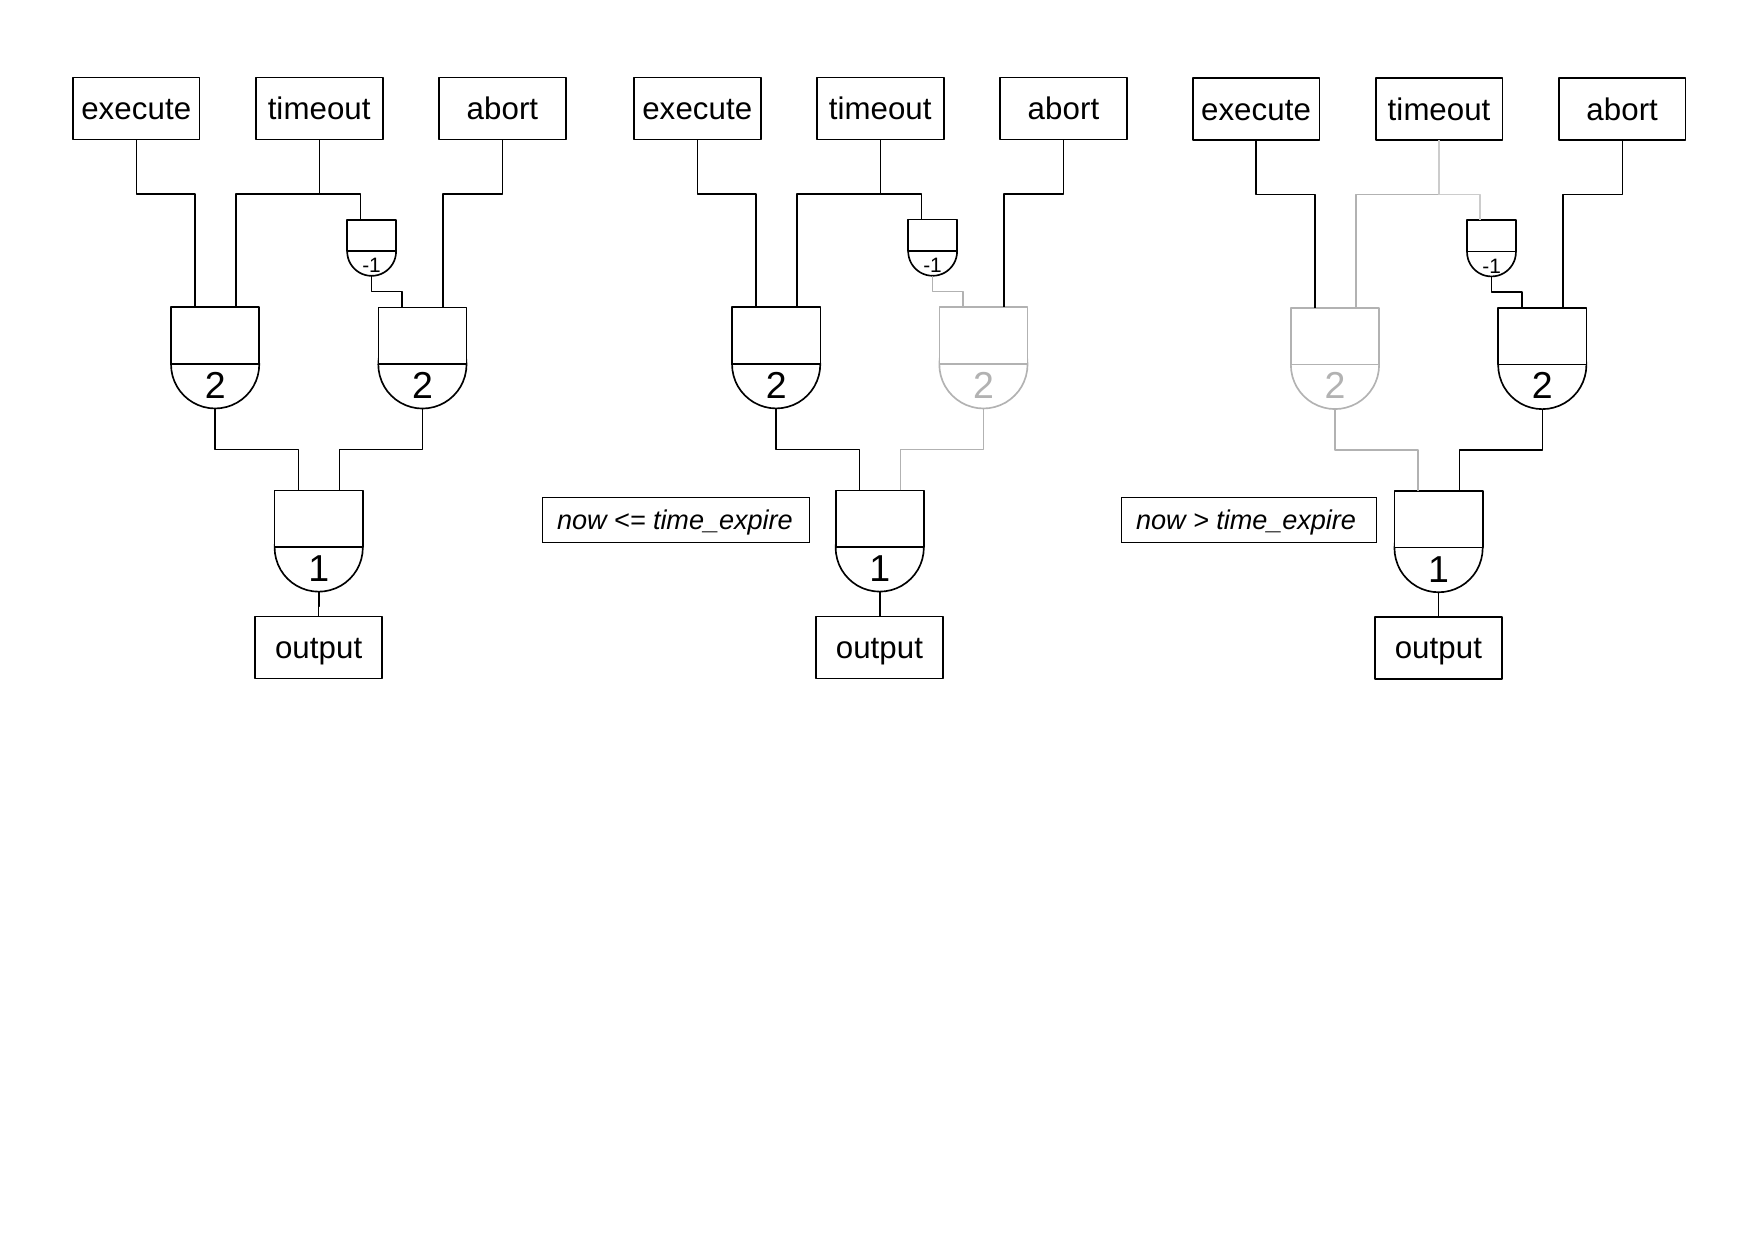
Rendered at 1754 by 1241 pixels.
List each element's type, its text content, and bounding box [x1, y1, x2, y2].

text_box 2 [1290, 365, 1380, 410]
text_box timeout [1375, 78, 1503, 141]
text_box -1 [347, 252, 397, 276]
text_box 1 [274, 548, 363, 592]
text_box abort [439, 77, 566, 140]
text_box timeout [817, 77, 944, 140]
text_box 1 [835, 547, 924, 592]
text_box [908, 219, 958, 251]
text_box abort [1558, 78, 1686, 141]
text_box [1498, 307, 1587, 365]
text_box 2 [378, 364, 467, 409]
text_box 2 [1498, 365, 1587, 410]
text_box now > time_expire [1121, 497, 1377, 543]
text_box 2 [939, 364, 1028, 409]
text_box output [816, 616, 943, 679]
text_box [732, 307, 821, 364]
text_box [1290, 307, 1380, 365]
text_box execute [72, 77, 200, 140]
text_box 2 [171, 364, 260, 409]
text_box [171, 307, 260, 364]
text_box [347, 219, 397, 252]
text_box execute [634, 77, 761, 140]
text_box [1467, 220, 1517, 252]
text_box [939, 307, 1028, 364]
text_box 2 [732, 364, 821, 409]
text_box -1 [908, 251, 958, 276]
text_box now <= time_expire [542, 497, 810, 543]
text_box [274, 490, 363, 548]
text_box abort [1000, 77, 1127, 140]
text_box [1394, 491, 1483, 548]
text_box output [255, 616, 382, 679]
text_box [835, 490, 924, 547]
text_box [378, 307, 467, 364]
text_box execute [1192, 78, 1320, 141]
text_box output [1375, 617, 1502, 680]
text_box timeout [256, 77, 383, 140]
text_box 1 [1394, 548, 1483, 593]
text_box -1 [1467, 252, 1516, 277]
